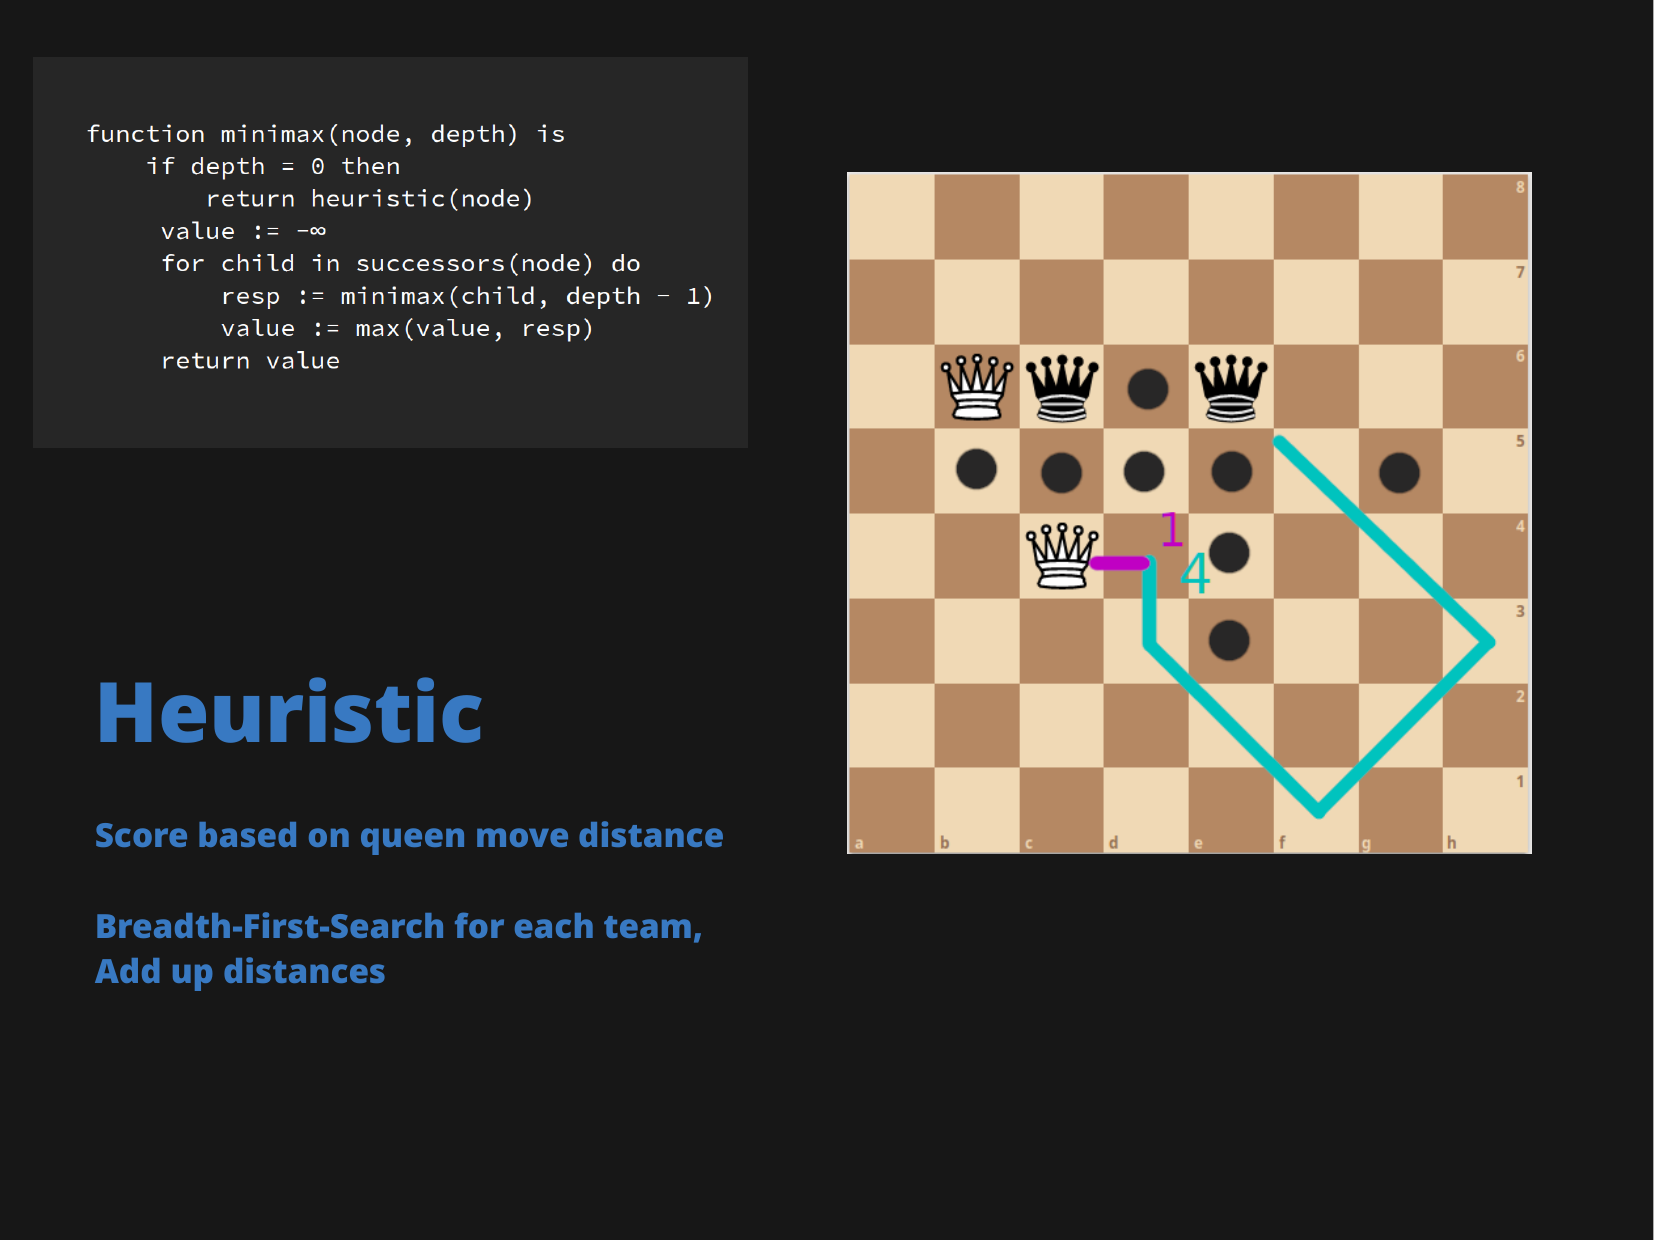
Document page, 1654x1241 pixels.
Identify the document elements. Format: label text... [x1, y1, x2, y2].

picture [847, 172, 1532, 854]
text_box Heuristic Score based on queen move distance Breadth-First-Search for each team, Add up distances [53, 677, 767, 1084]
picture [33, 57, 748, 448]
